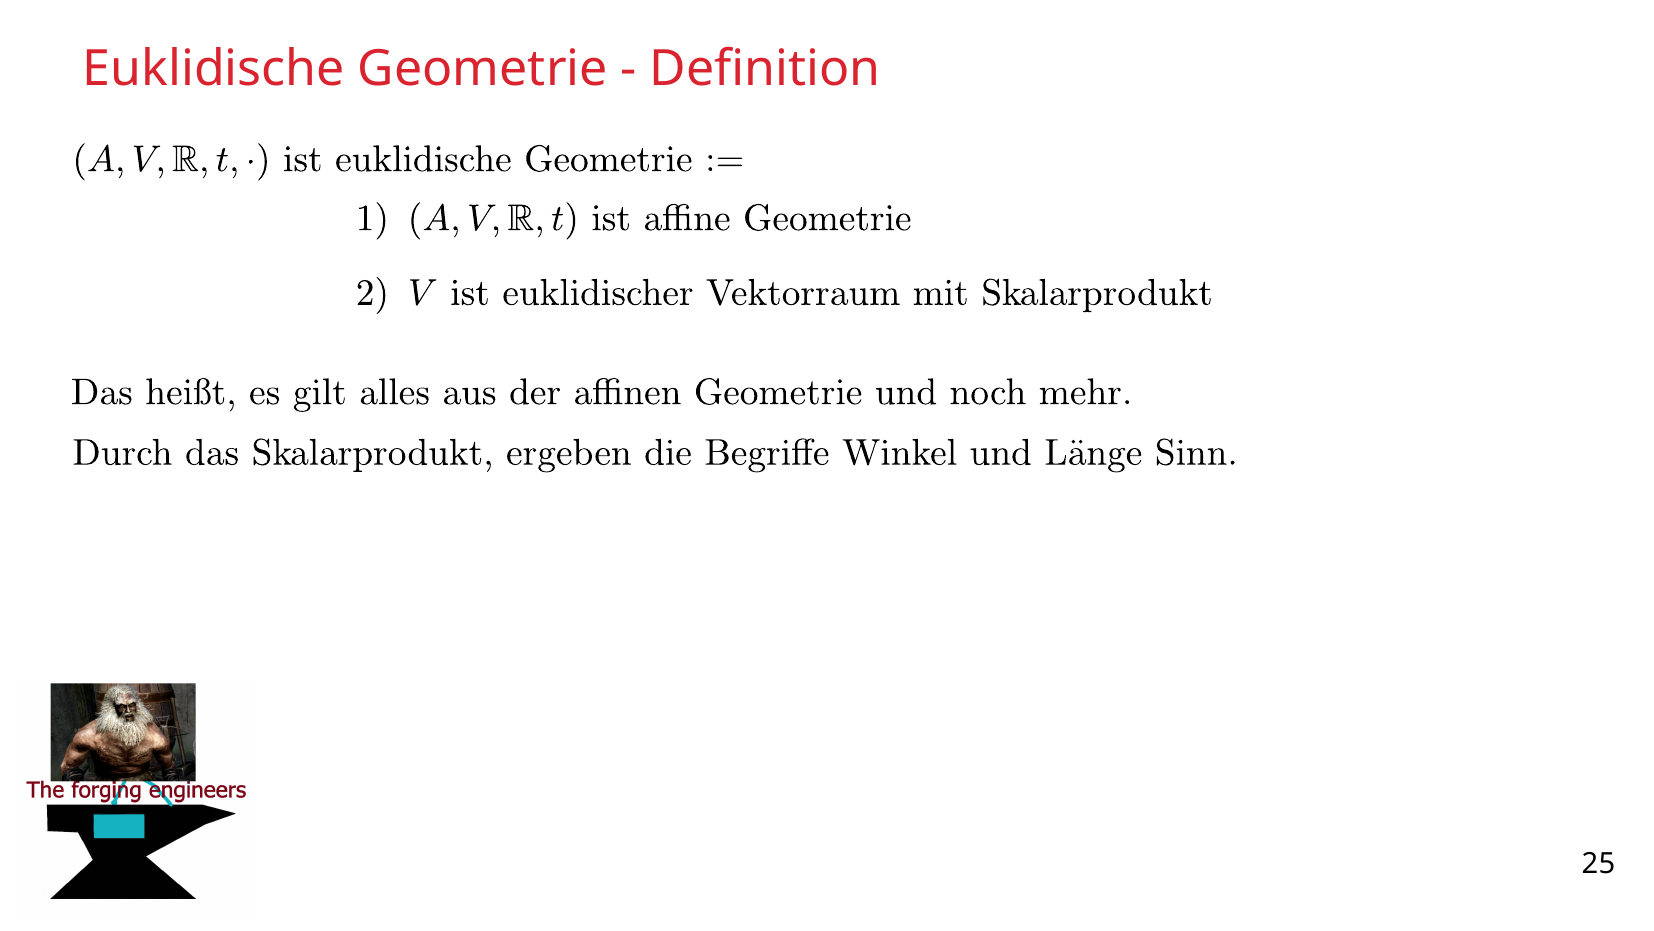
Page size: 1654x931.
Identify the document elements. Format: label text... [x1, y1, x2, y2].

picture [70, 377, 1130, 412]
title Euklidische Geometrie - Definition [82, 37, 1571, 95]
picture [354, 200, 1213, 316]
picture [17, 679, 254, 916]
picture [70, 437, 1237, 474]
picture [70, 141, 744, 182]
